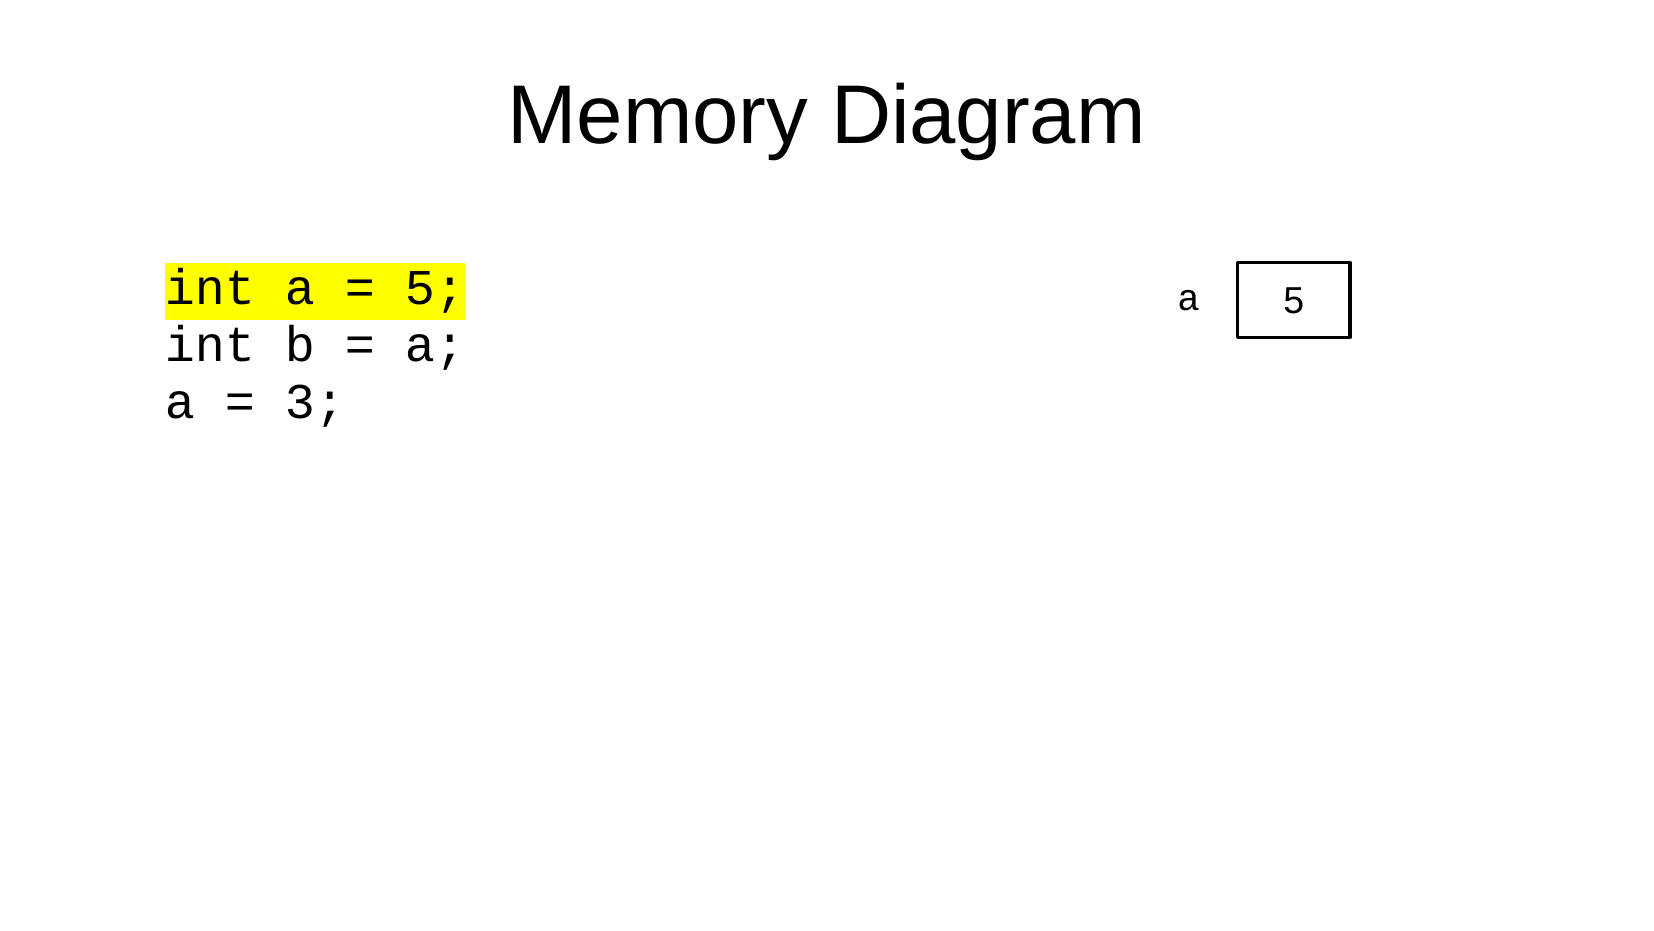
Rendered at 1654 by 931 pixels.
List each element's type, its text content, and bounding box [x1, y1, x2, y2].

text_box a [1162, 272, 1215, 330]
text_box 5 [1237, 262, 1350, 338]
title Memory Diagram [82, 37, 1571, 193]
text_box int a = 5; int b = a; a = 3; [150, 255, 480, 483]
